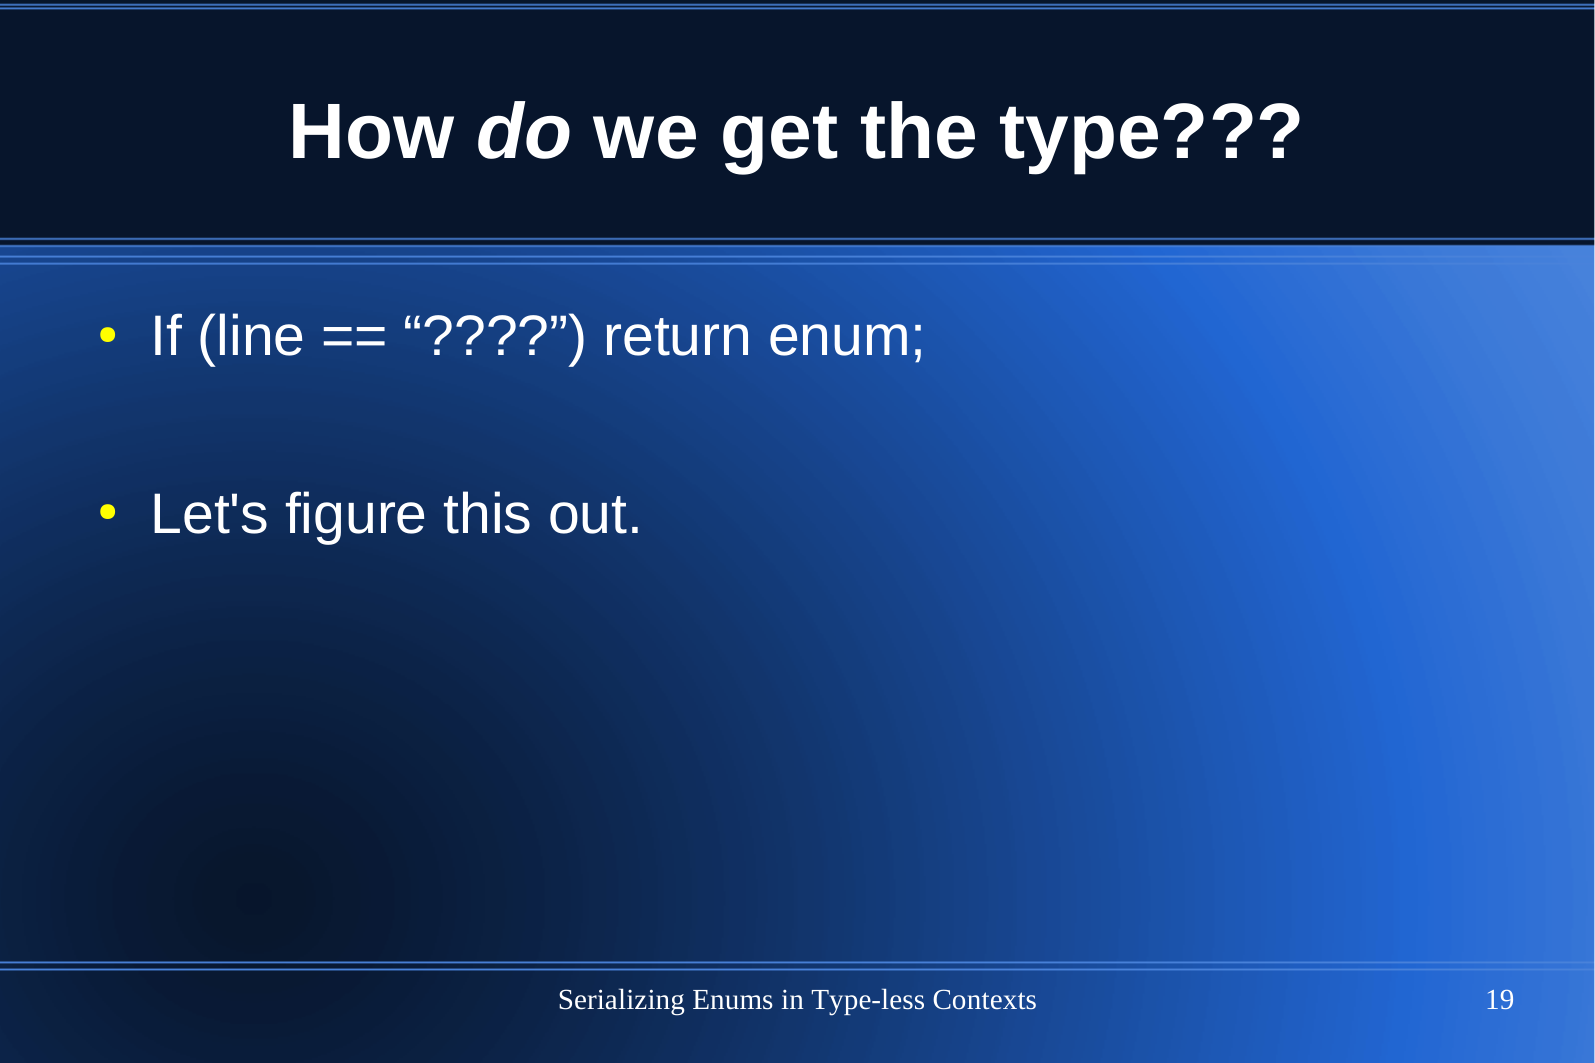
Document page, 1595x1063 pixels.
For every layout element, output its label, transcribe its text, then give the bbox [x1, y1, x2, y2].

picture [0, 0, 1595, 1063]
title How do we get the type??? [79, 42, 1515, 220]
list If (line == “????”) return enum; Let's figure this out. [79, 304, 1515, 921]
